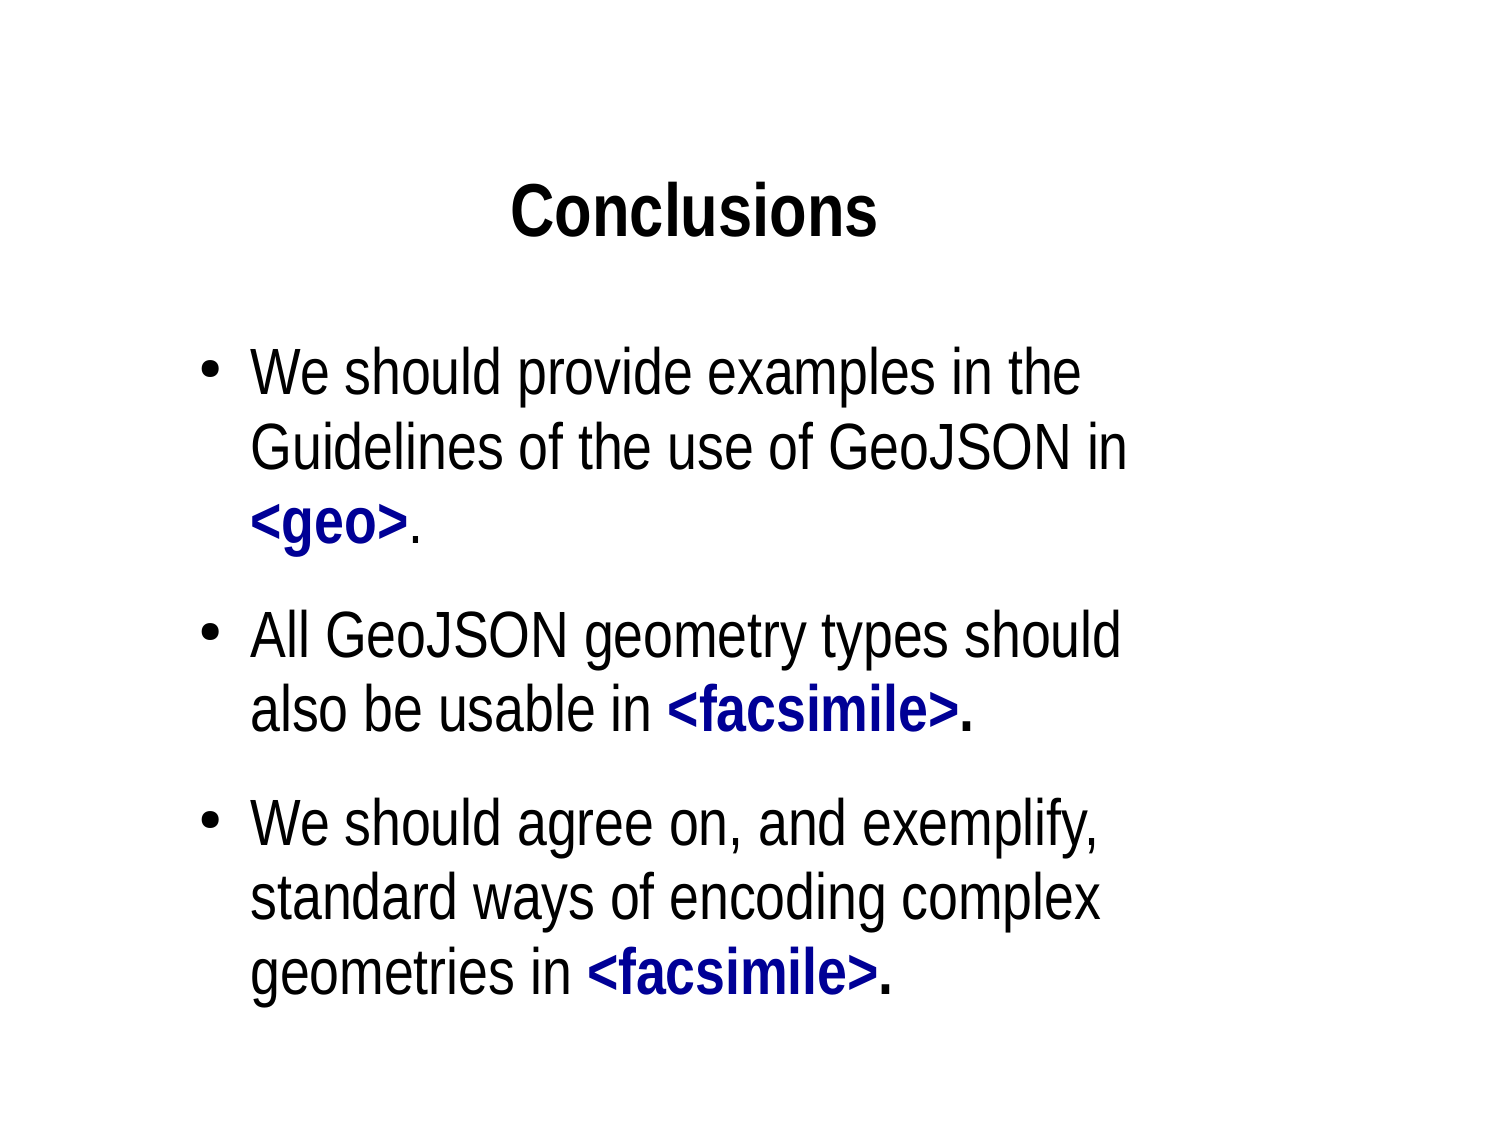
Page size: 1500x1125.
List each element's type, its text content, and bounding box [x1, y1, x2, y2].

list We should provide examples in the Guidelines of the use of GeoJSON in <geo>. All GeoJSON geometry types should also be usable in <facsimile>. We should agree on, and exemplify, standard ways of encoding complex geometries in <facsimile>. [181, 333, 1209, 1015]
title Conclusions [181, 115, 1209, 304]
